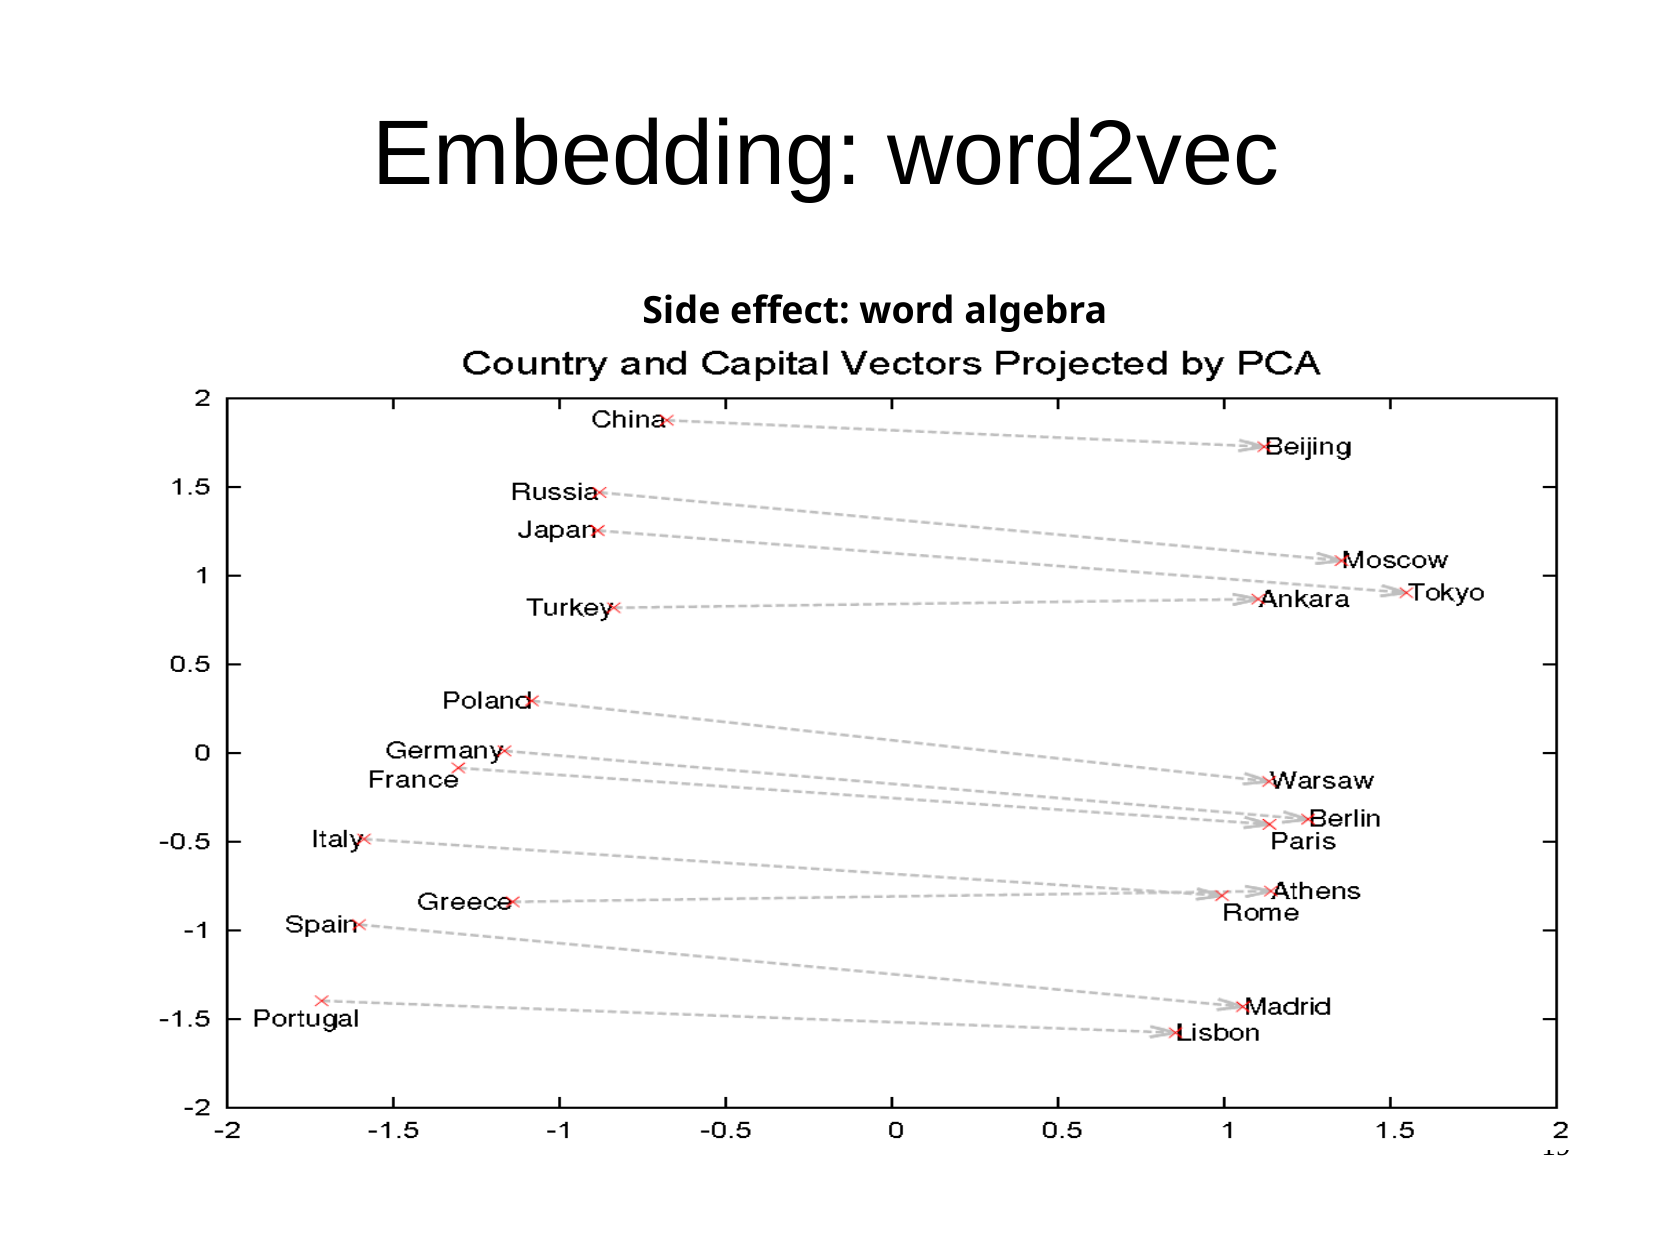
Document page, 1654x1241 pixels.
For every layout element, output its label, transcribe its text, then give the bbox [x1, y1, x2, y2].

picture [145, 340, 1587, 1150]
title Embedding: word2vec [82, 49, 1571, 257]
text_box Side effect: word algebra [176, 276, 1574, 336]
